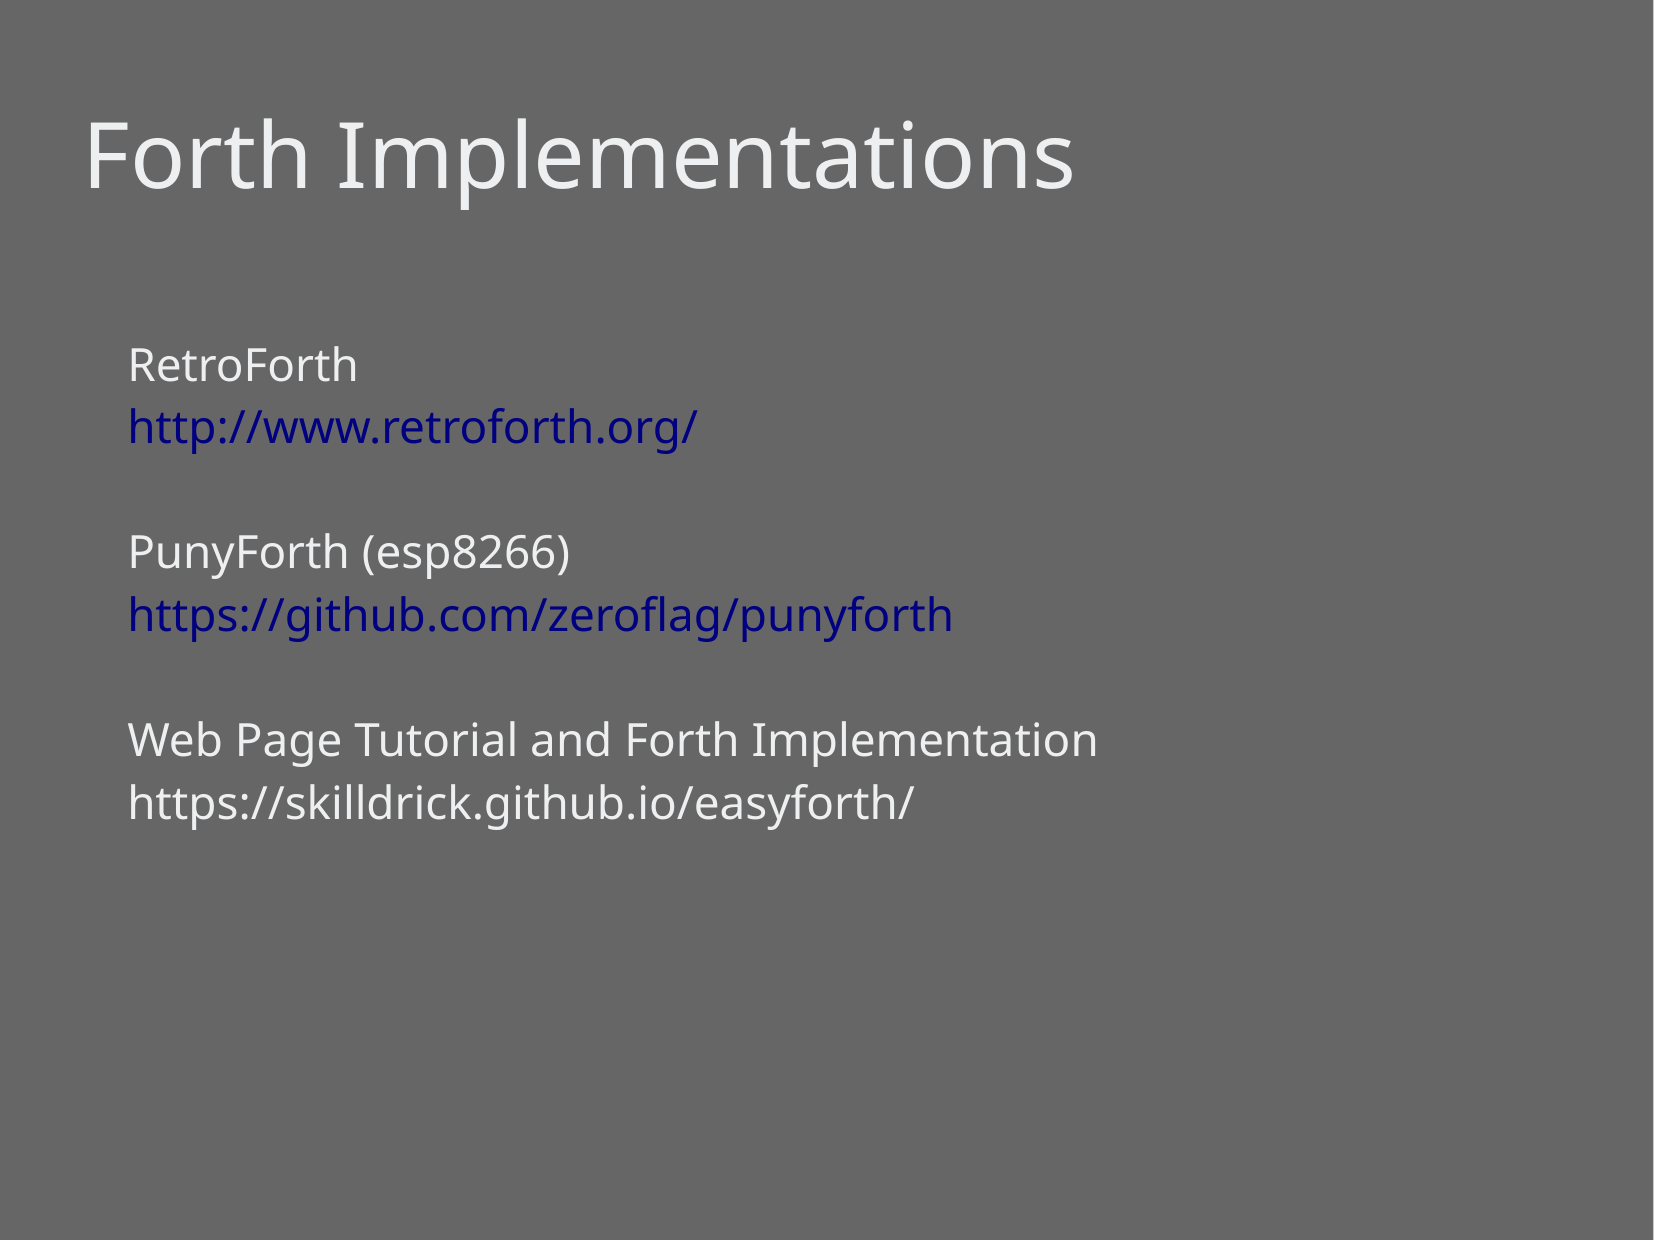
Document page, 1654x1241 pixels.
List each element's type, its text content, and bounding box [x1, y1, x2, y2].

text_box RetroForth http://www.retroforth.org/ PunyForth (esp8266) https://github.com/zeroflag/punyforth Web Page Tutorial and Forth Implementation https://skilldrick.github.io/easyforth/ [112, 262, 1126, 736]
title Forth Implementations [82, 49, 1571, 257]
